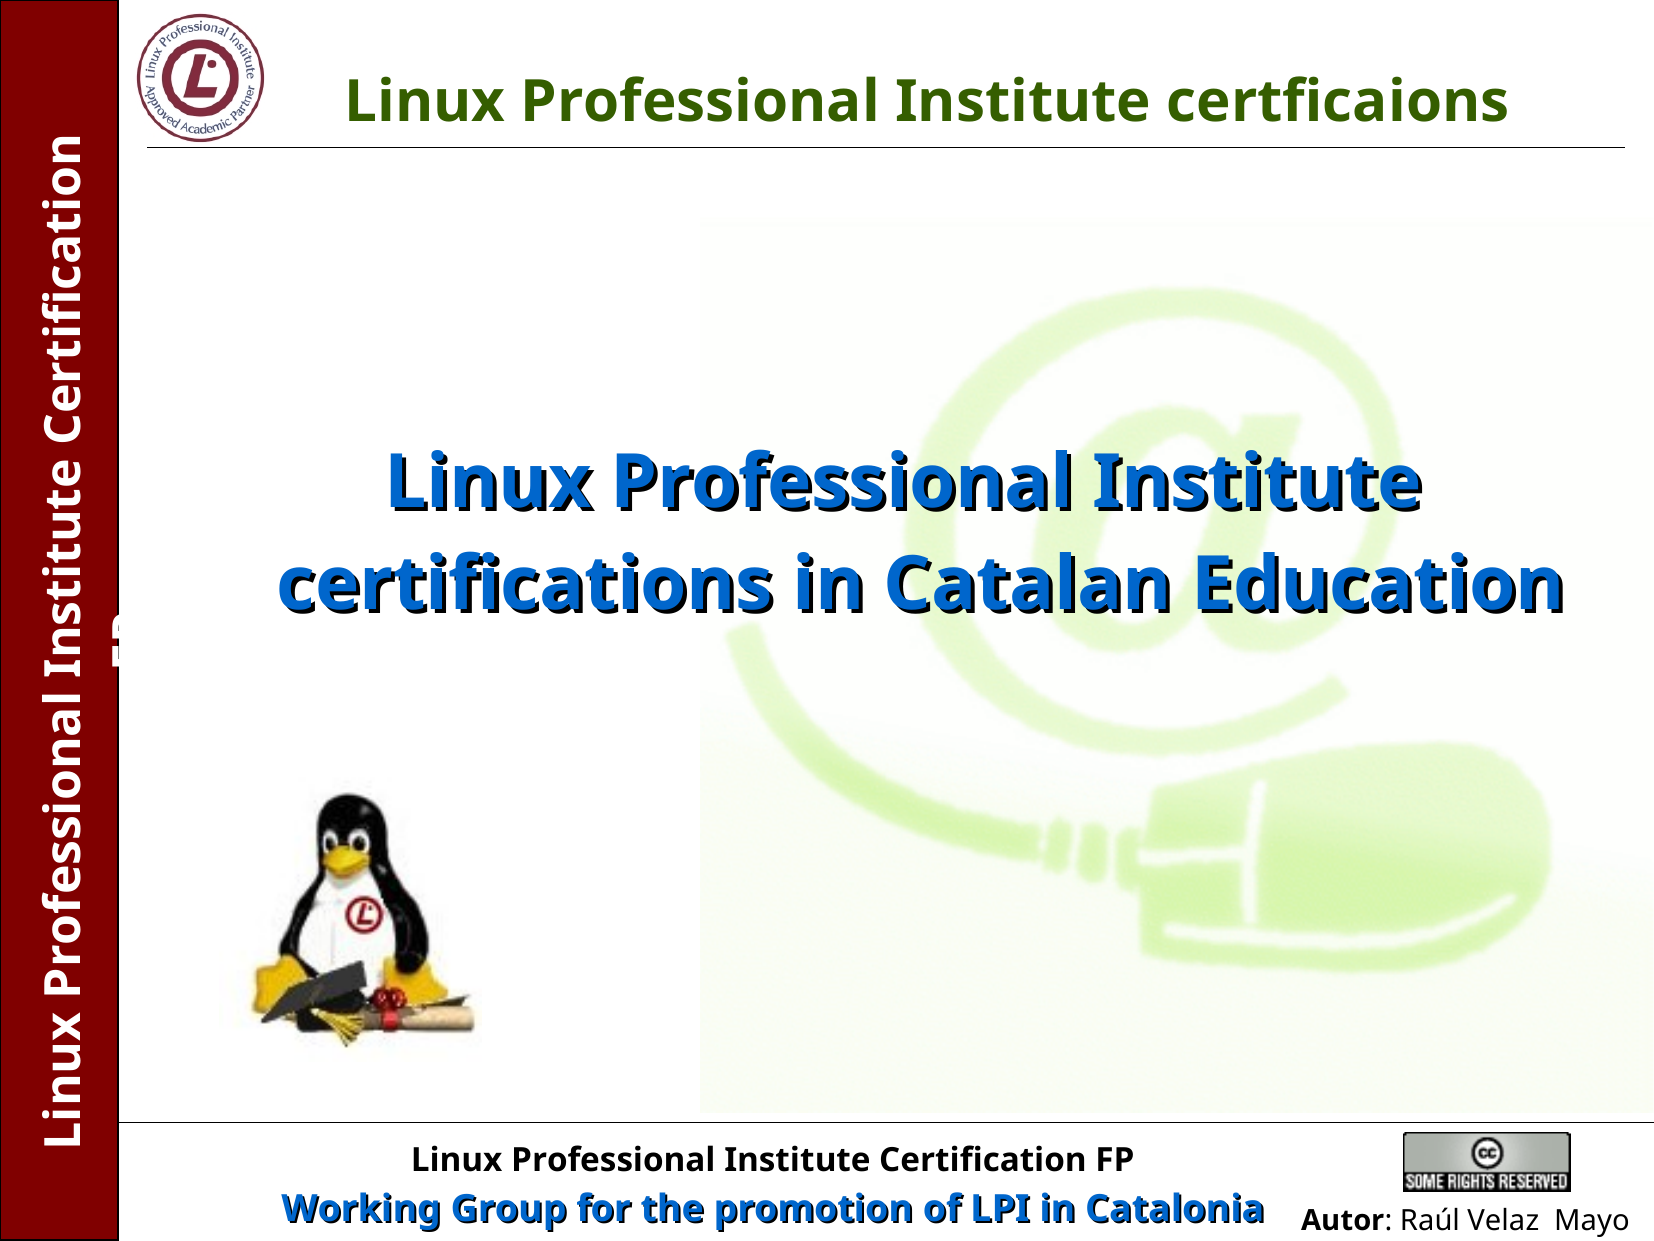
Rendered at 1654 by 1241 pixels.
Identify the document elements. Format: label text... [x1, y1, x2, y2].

subtitle Linux Professional Institute certifications in Catalan Education [141, 242, 1630, 1093]
picture [135, 12, 265, 143]
picture [700, 217, 1654, 1113]
title Linux Professional Institute certficaions [183, 49, 1654, 148]
picture [1403, 1132, 1571, 1192]
picture [219, 760, 482, 1062]
